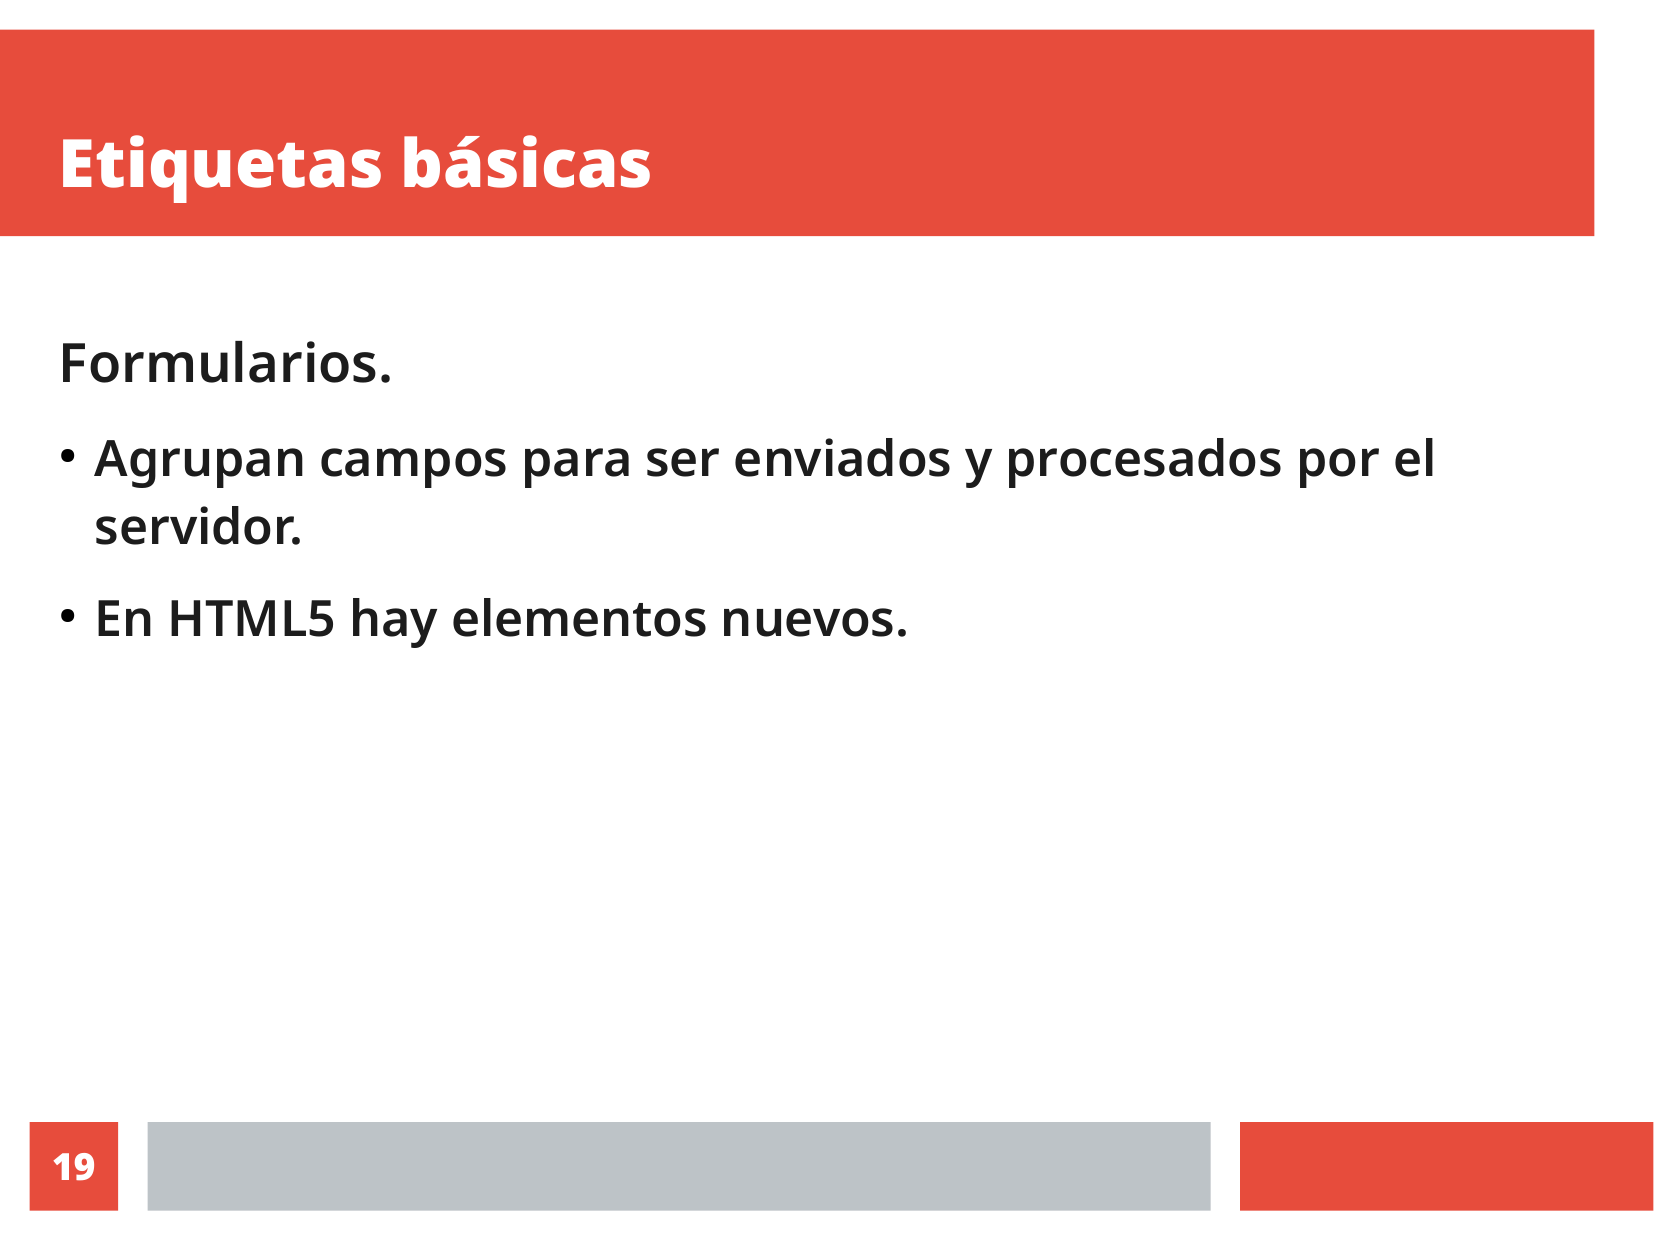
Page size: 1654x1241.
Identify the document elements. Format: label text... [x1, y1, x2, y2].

title Etiquetas básicas [59, 59, 1595, 207]
list Formularios. Agrupan campos para ser enviados y procesados por el servidor. En HTML5 hay elementos nuevos. [59, 324, 1565, 1093]
